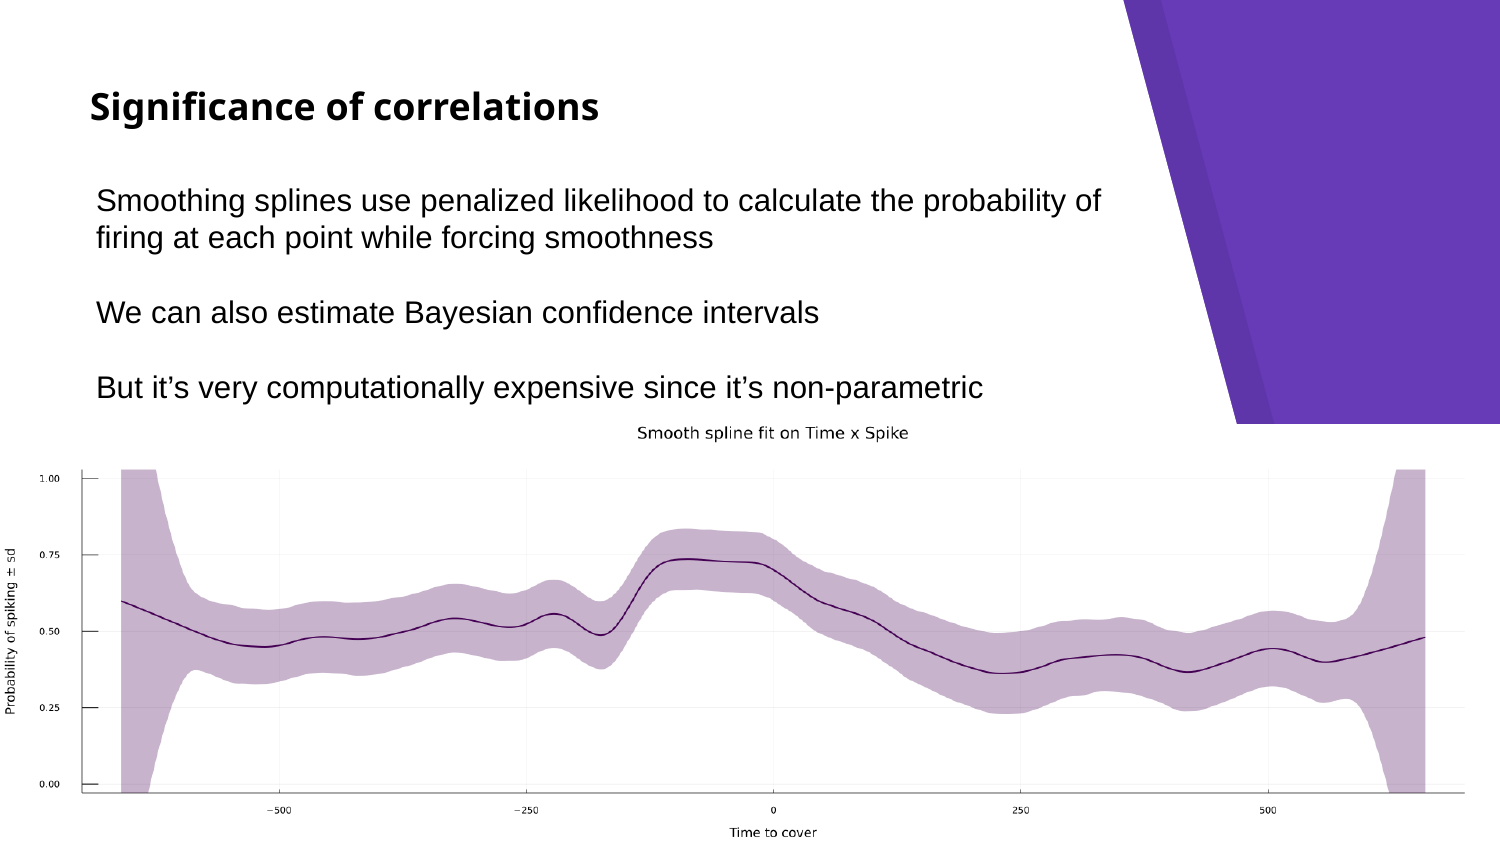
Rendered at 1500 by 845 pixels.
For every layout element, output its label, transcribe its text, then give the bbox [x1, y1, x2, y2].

text_box Significance of correlations [75, 75, 1425, 188]
picture [0, 424, 1500, 845]
text_box Smoothing splines use penalized likelihood to calculate the probability of firing at each point while forcing smoothness We can also estimate Bayesian confidence intervals But it’s very computationally expensive since it’s non-parametric [81, 188, 1169, 430]
